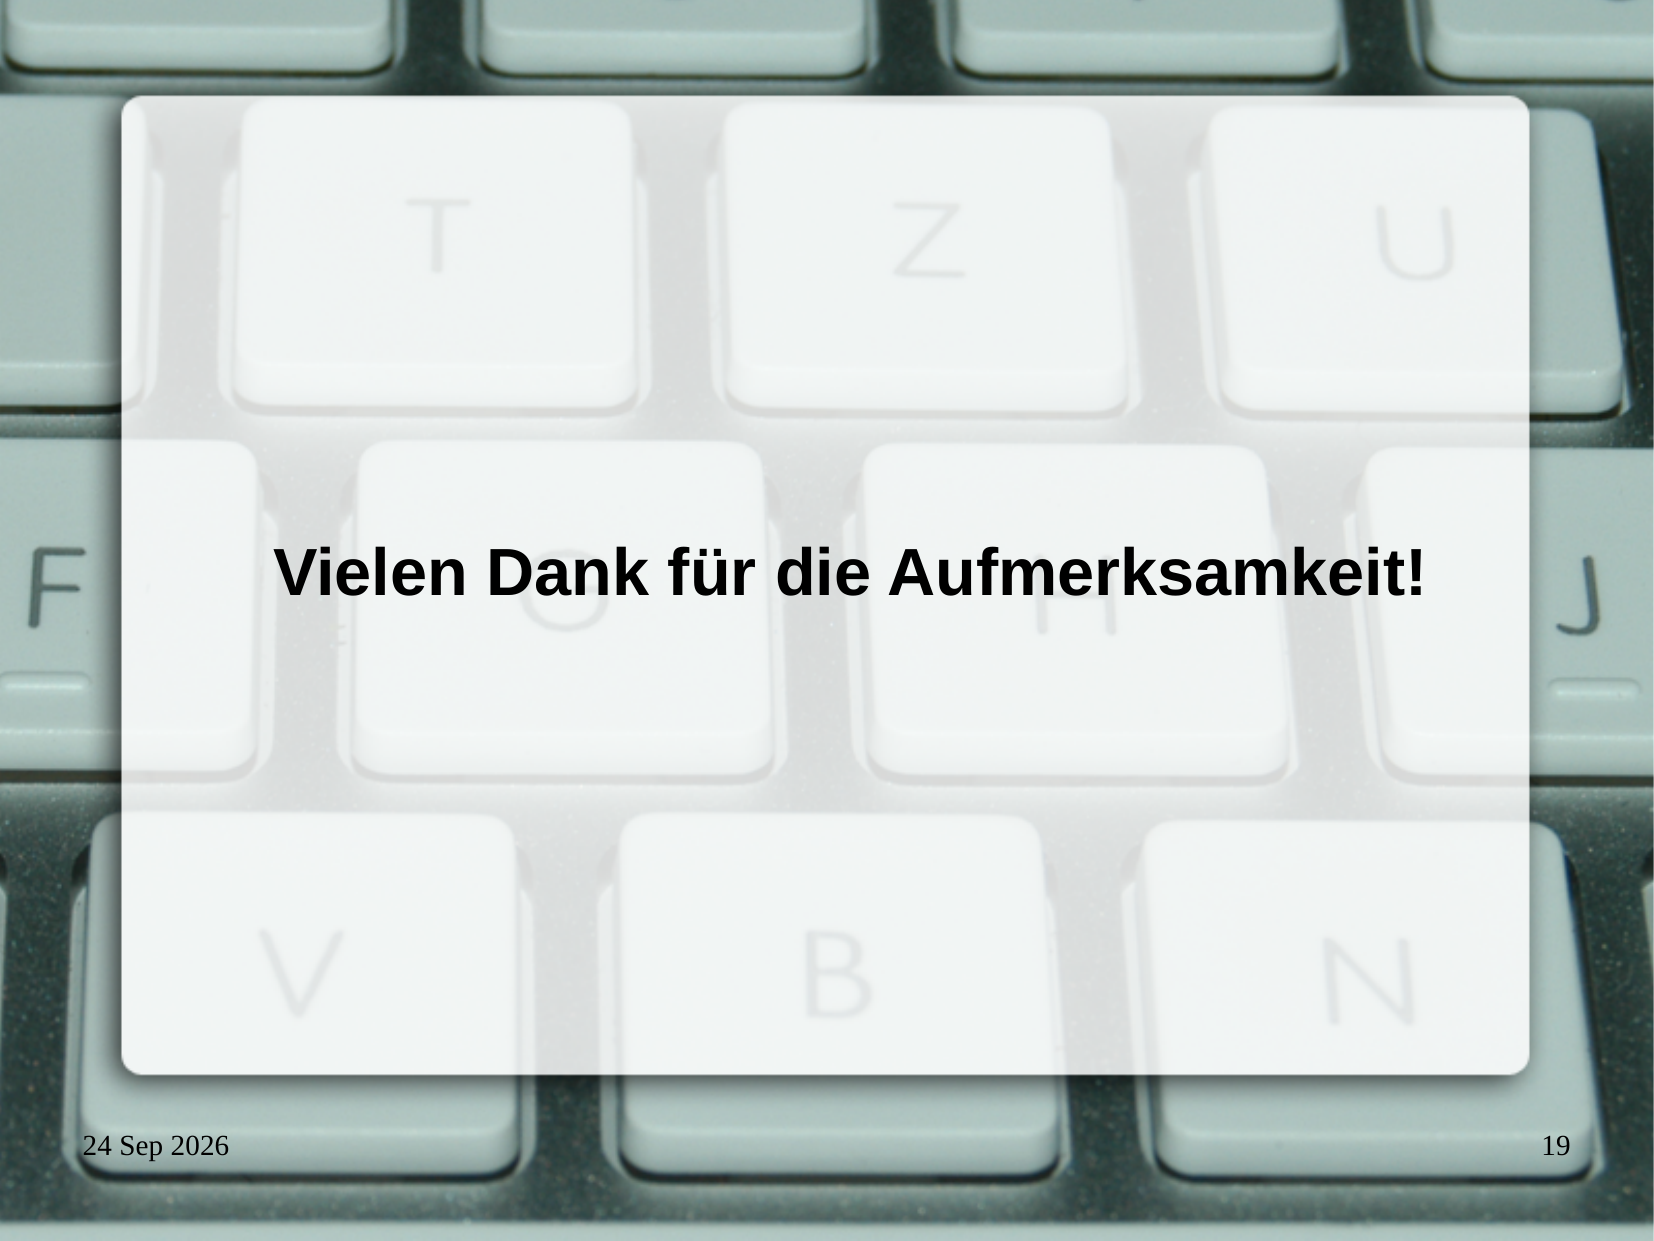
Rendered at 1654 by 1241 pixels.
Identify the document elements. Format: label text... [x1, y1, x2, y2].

picture [0, 0, 1654, 1241]
list Vielen Dank für die Aufmerksamkeit! [165, 118, 1524, 827]
